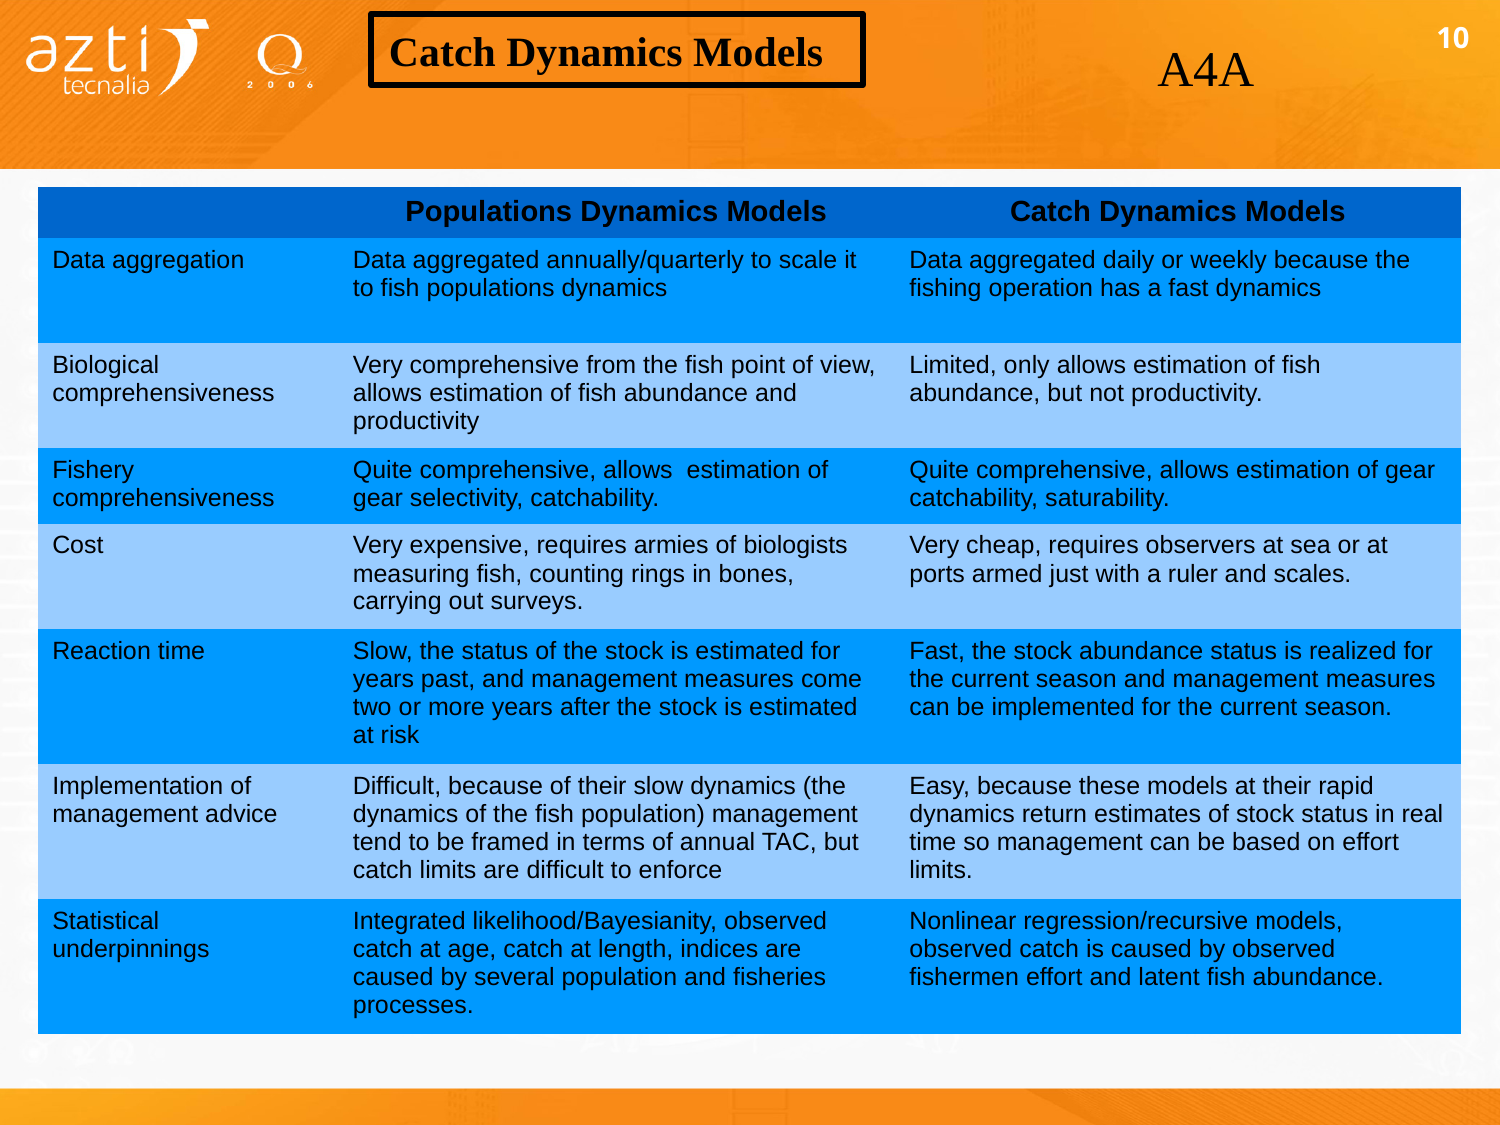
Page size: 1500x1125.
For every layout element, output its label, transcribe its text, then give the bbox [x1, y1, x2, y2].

text_box Catch Dynamics Models [371, 13, 863, 86]
table_cell Cost [38, 524, 338, 629]
table_cell Quite comprehensive, allows estimation of gear catchability, saturability. [895, 448, 1461, 524]
table_cell Statistical underpinnings [38, 899, 338, 1034]
table_header [38, 187, 338, 238]
table_cell Difficult, because of their slow dynamics (the dynamics of the fish population) management tend to be framed in terms of annual TAC, but catch limits are difficult to enforce [338, 764, 895, 899]
table_cell Very expensive, requires armies of biologists measuring fish, counting rings in bones, carrying out surveys. [338, 524, 895, 629]
table_cell Implementation of management advice [38, 764, 338, 899]
table_header Populations Dynamics Models [338, 187, 895, 238]
table_cell Data aggregated daily or weekly because the fishing operation has a fast dynamics [895, 238, 1461, 343]
table_cell Easy, because these models at their rapid dynamics return estimates of stock status in real time so management can be based on effort limits. [895, 764, 1461, 899]
table_cell Reaction time [38, 629, 338, 764]
table_cell Fishery comprehensiveness [38, 448, 338, 524]
table_cell Nonlinear regression/recursive models, observed catch is caused by observed fishermen effort and latent fish abundance. [895, 899, 1461, 1034]
table_cell Biological comprehensiveness [38, 343, 338, 448]
table_cell Slow, the status of the stock is estimated for years past, and management measures come two or more years after the stock is estimated at risk [338, 629, 895, 764]
table_cell Quite comprehensive, allows estimation of gear selectivity, catchability. [338, 448, 895, 524]
table_cell Integrated likelihood/Bayesianity, observed catch at age, catch at length, indices are caused by several population and fisheries processes. [338, 899, 895, 1034]
text_box A4A [1142, 28, 1270, 104]
table_cell Very comprehensive from the fish point of view, allows estimation of fish abundance and productivity [338, 343, 895, 448]
table_cell Data aggregation [38, 238, 338, 343]
picture [0, 0, 1500, 1125]
table_cell Fast, the stock abundance status is realized for the current season and management measures can be implemented for the current season. [895, 629, 1461, 764]
table_header Catch Dynamics Models [895, 187, 1461, 238]
table_cell Limited, only allows estimation of fish abundance, but not productivity. [895, 343, 1461, 448]
table_cell Data aggregated annually/quarterly to scale it to fish populations dynamics [338, 238, 895, 343]
table_cell Very cheap, requires observers at sea or at ports armed just with a ruler and scales. [895, 524, 1461, 629]
